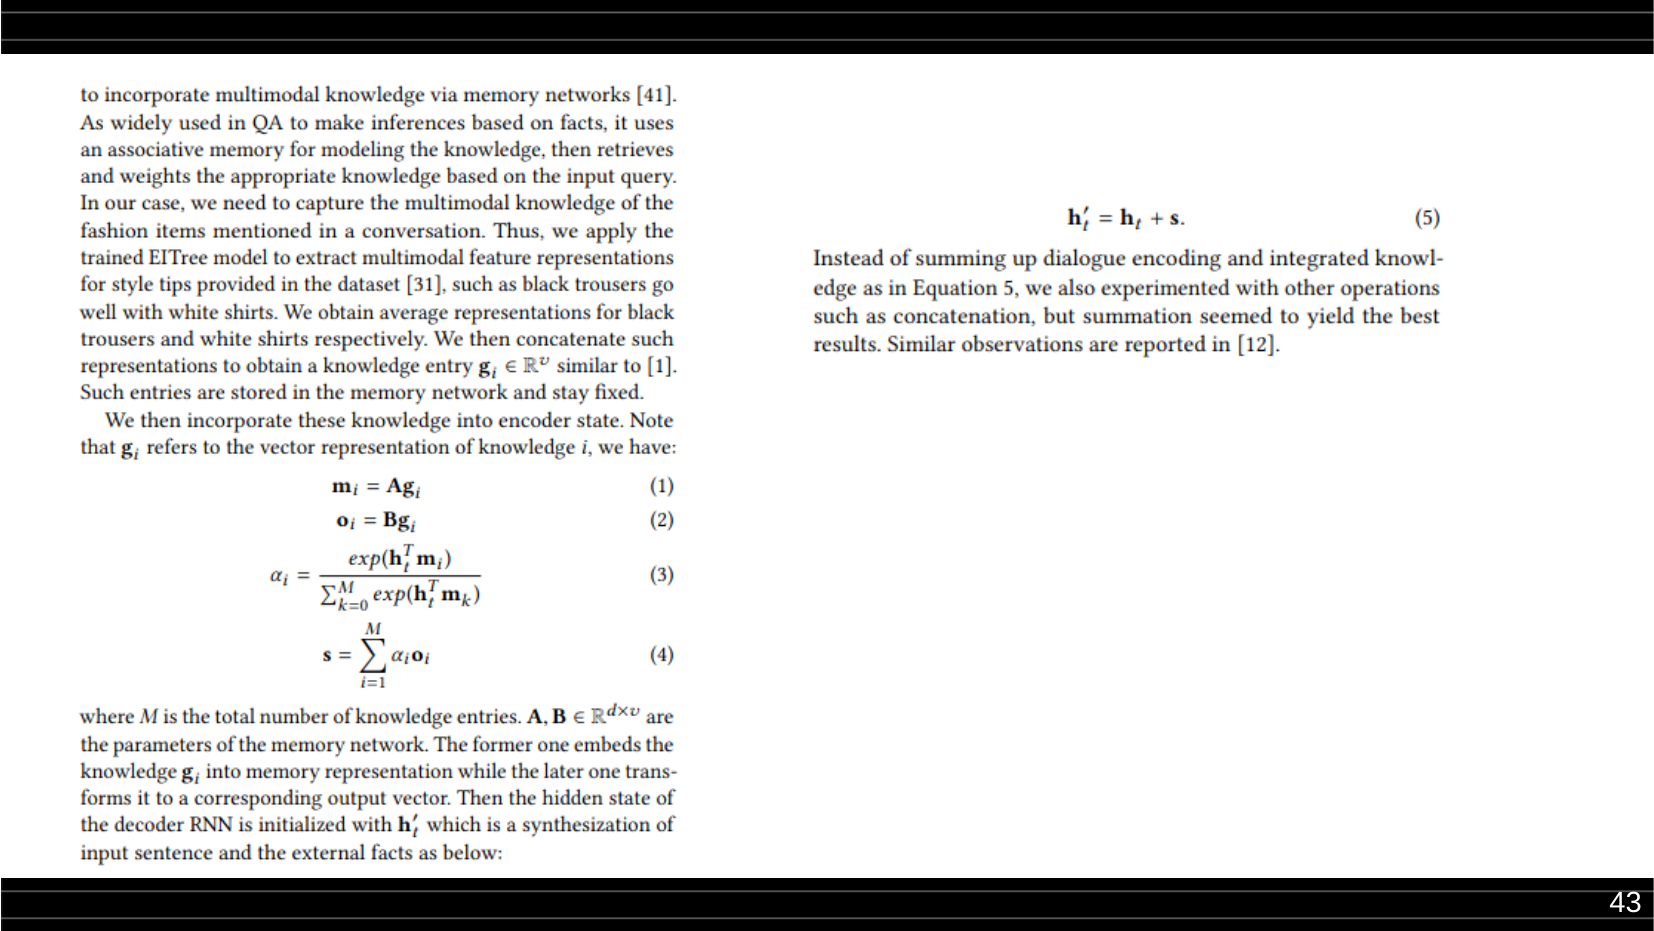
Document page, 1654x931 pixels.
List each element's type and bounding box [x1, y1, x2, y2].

picture [1, 878, 1654, 931]
picture [1, 0, 1654, 54]
picture [57, 69, 706, 871]
picture [809, 192, 1471, 376]
